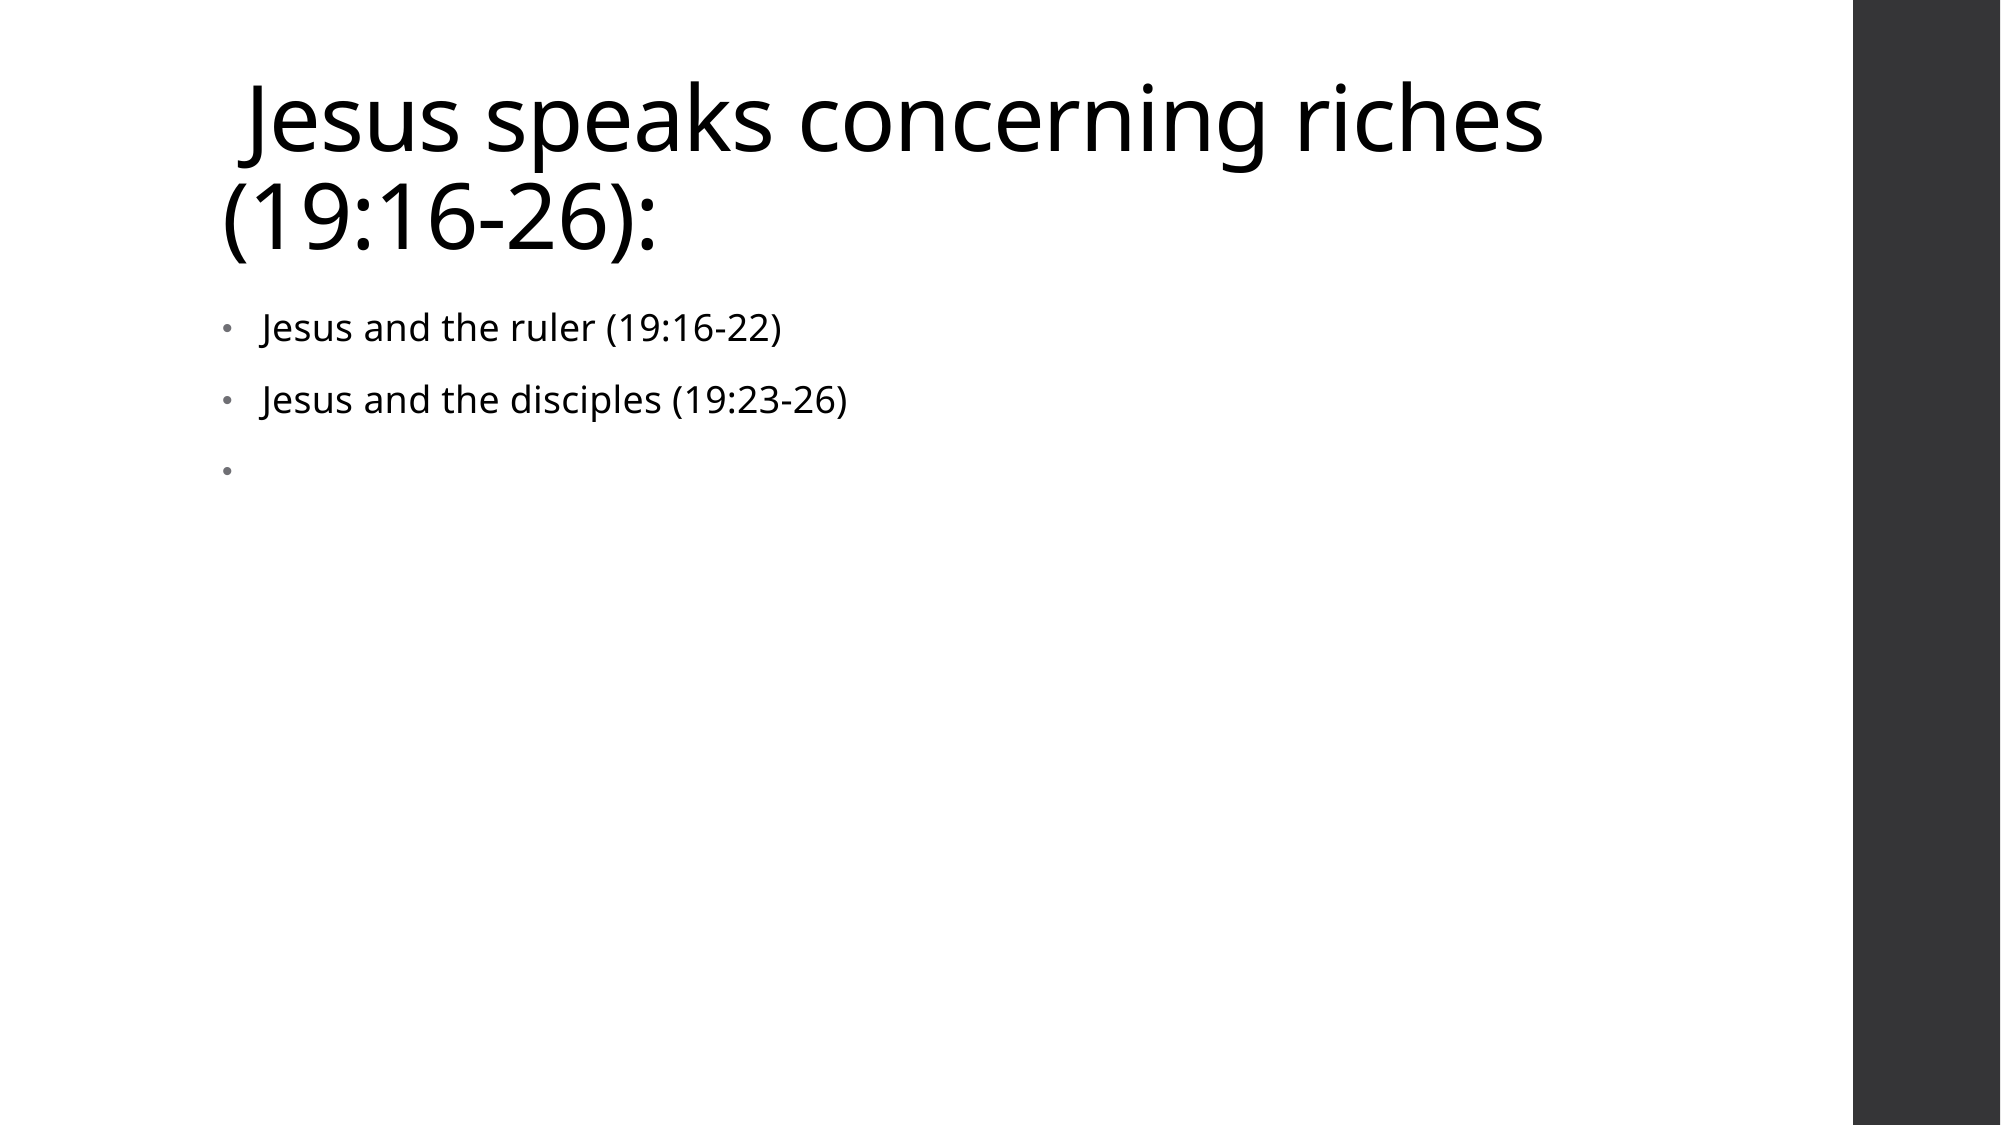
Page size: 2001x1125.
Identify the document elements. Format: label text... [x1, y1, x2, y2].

title Jesus speaks concerning riches (19:16-26): [206, 60, 1797, 278]
list Jesus and the ruler (19:16-22) Jesus and the disciples (19:23-26) [206, 299, 1617, 1014]
